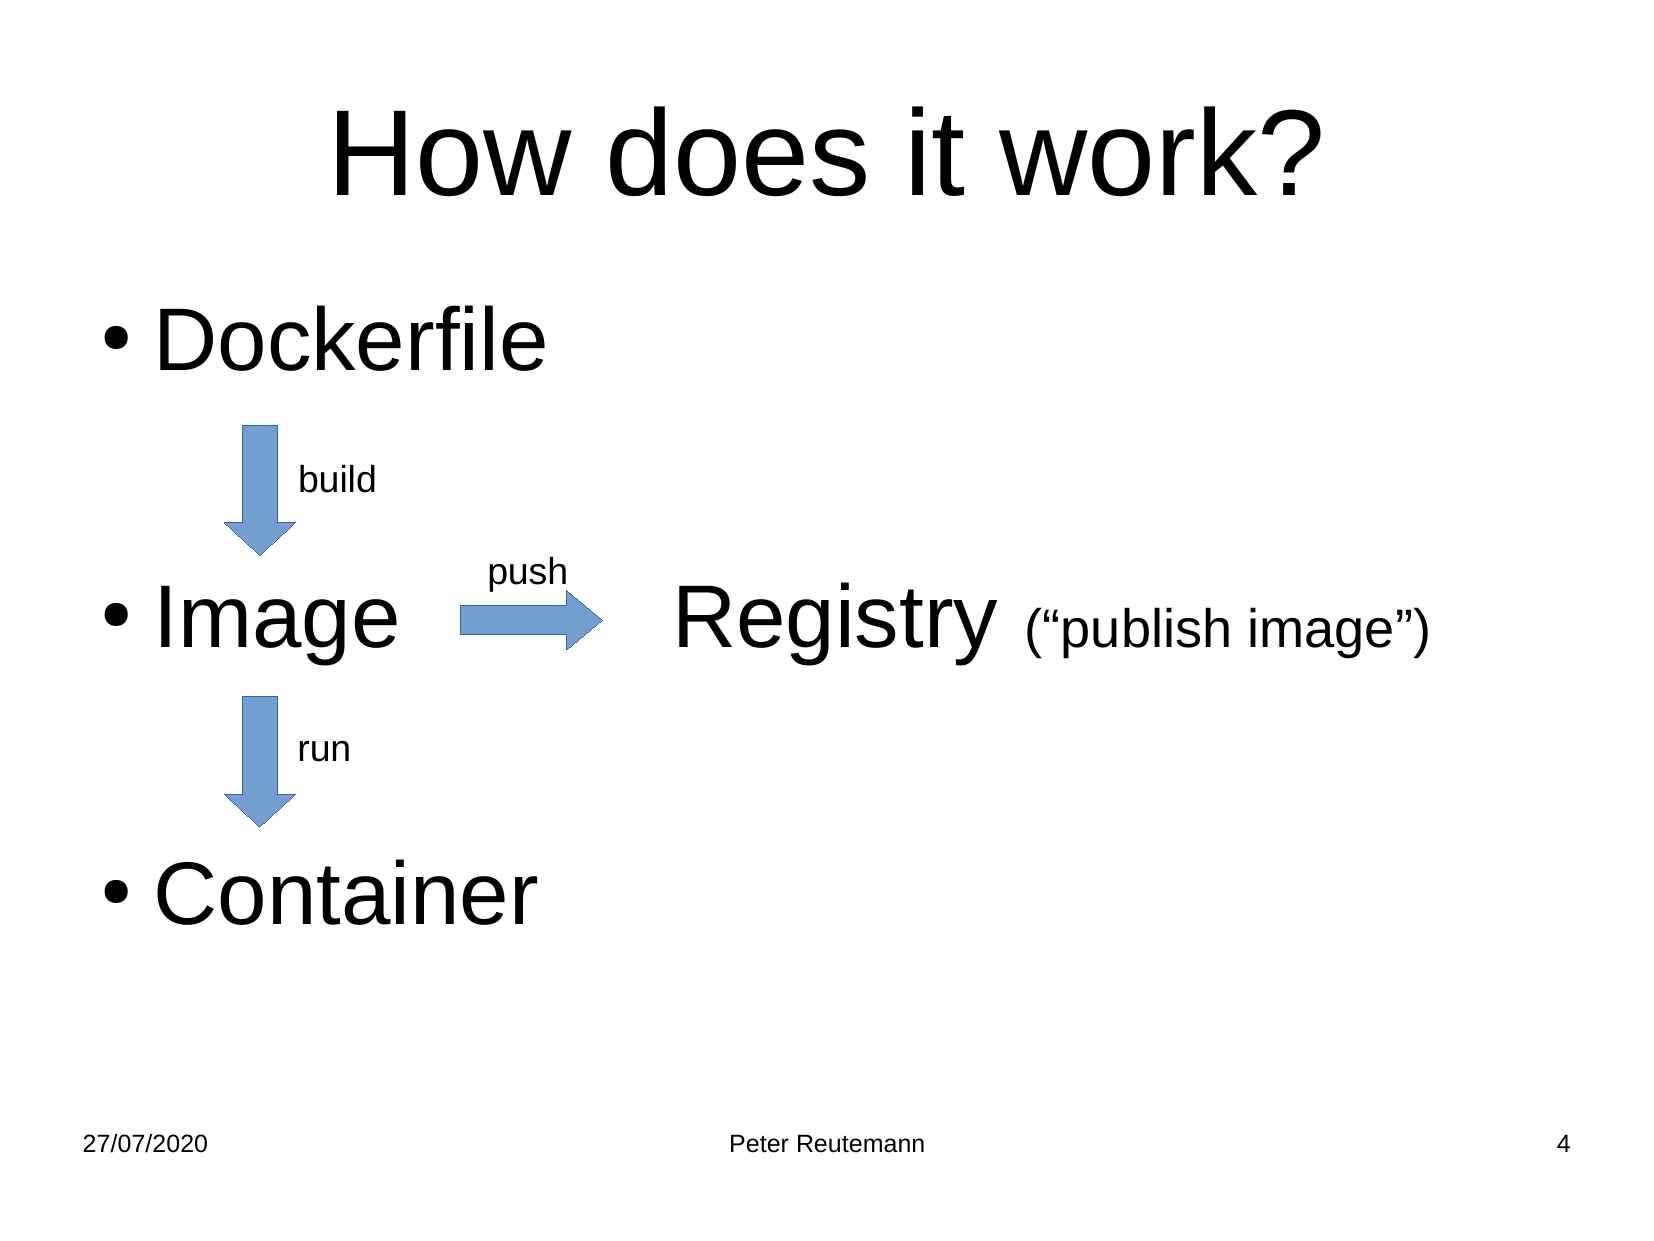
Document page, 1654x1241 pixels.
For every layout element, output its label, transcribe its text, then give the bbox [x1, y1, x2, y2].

text_box [224, 425, 296, 556]
text_box push [472, 543, 584, 601]
title How does it work? [82, 49, 1571, 257]
text_box [224, 696, 296, 827]
text_box [460, 601, 603, 650]
list Dockerfile Image Registry (“publish image”) Container [82, 290, 1571, 1010]
text_box build [283, 451, 392, 508]
text_box run [282, 720, 367, 778]
